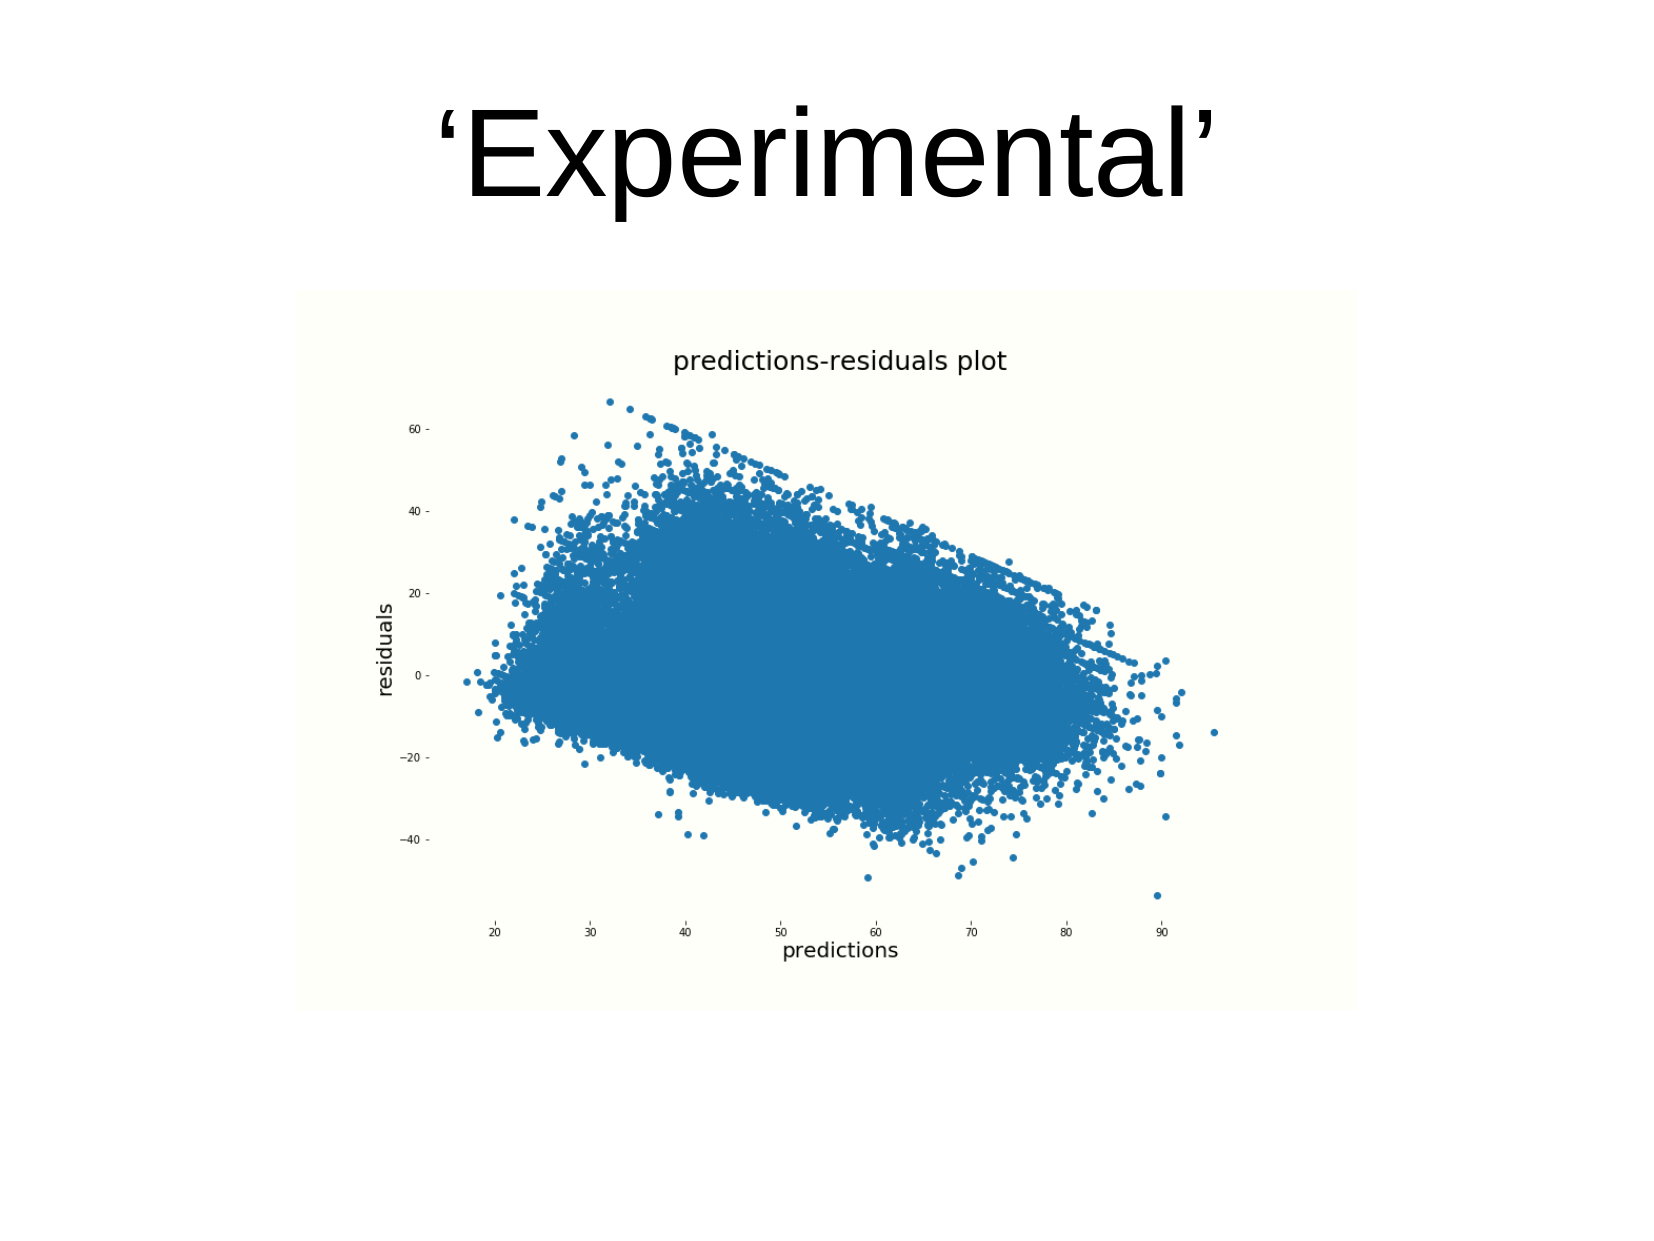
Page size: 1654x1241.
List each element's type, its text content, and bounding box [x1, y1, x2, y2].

picture [296, 290, 1357, 1010]
title ‘Experimental’ [82, 49, 1571, 257]
